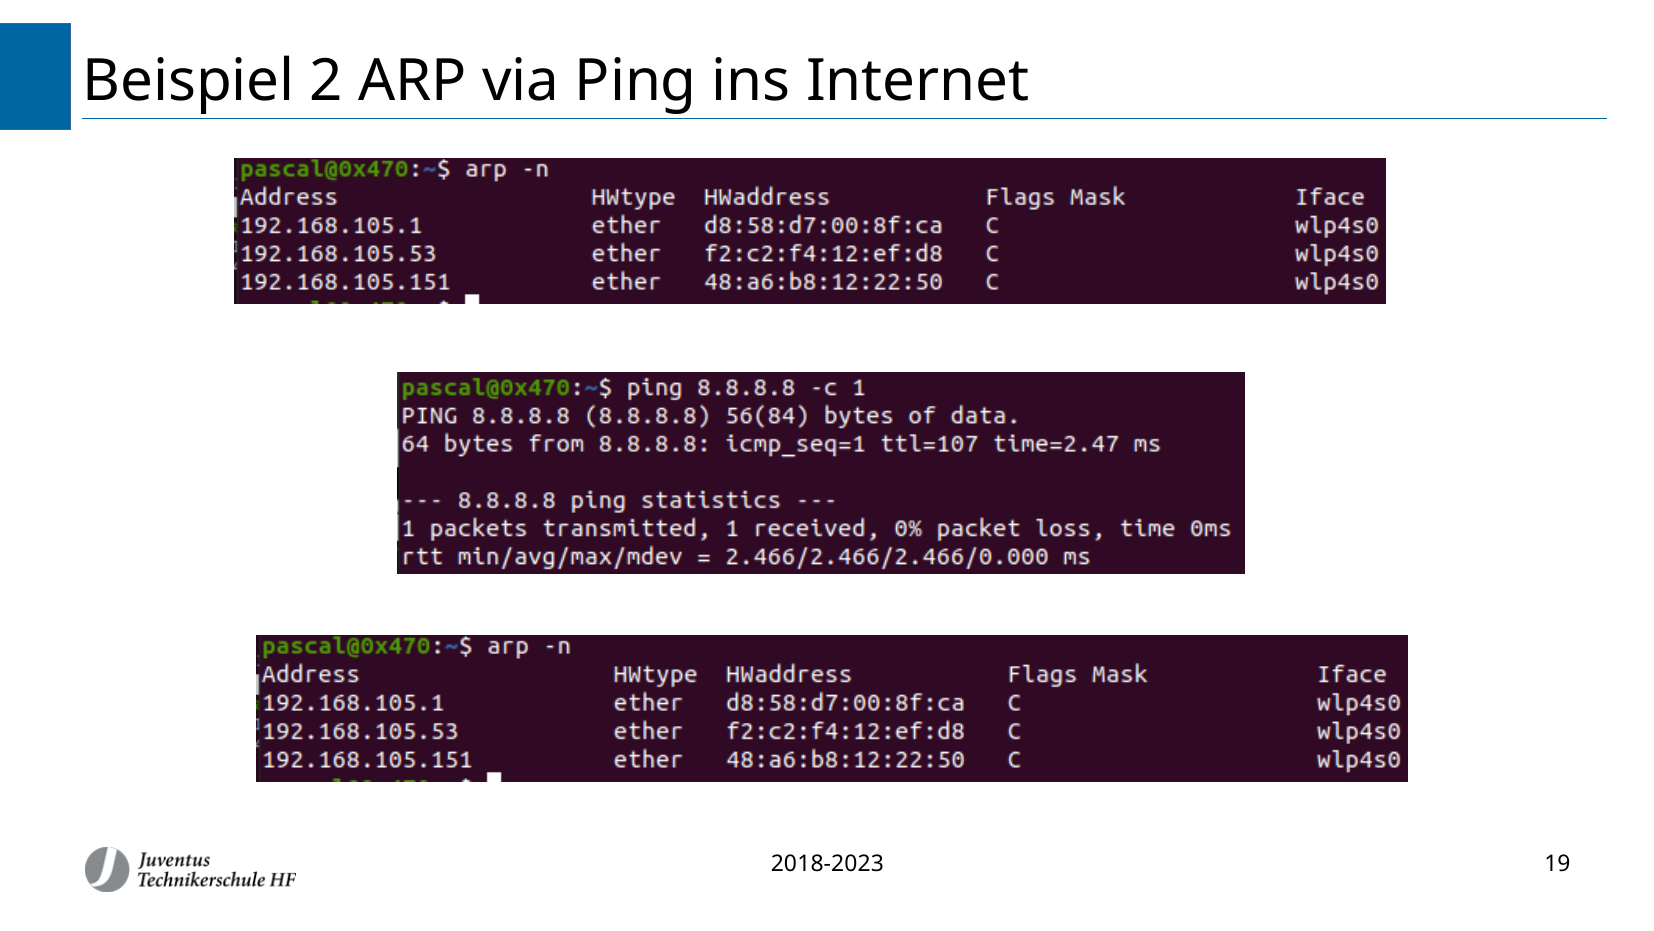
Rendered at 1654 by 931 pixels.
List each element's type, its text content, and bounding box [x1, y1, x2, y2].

picture [85, 847, 296, 892]
title Beispiel 2 ARP via Ping ins Internet [82, 37, 1571, 119]
picture [397, 372, 1245, 574]
picture [256, 635, 1408, 782]
picture [234, 158, 1386, 304]
